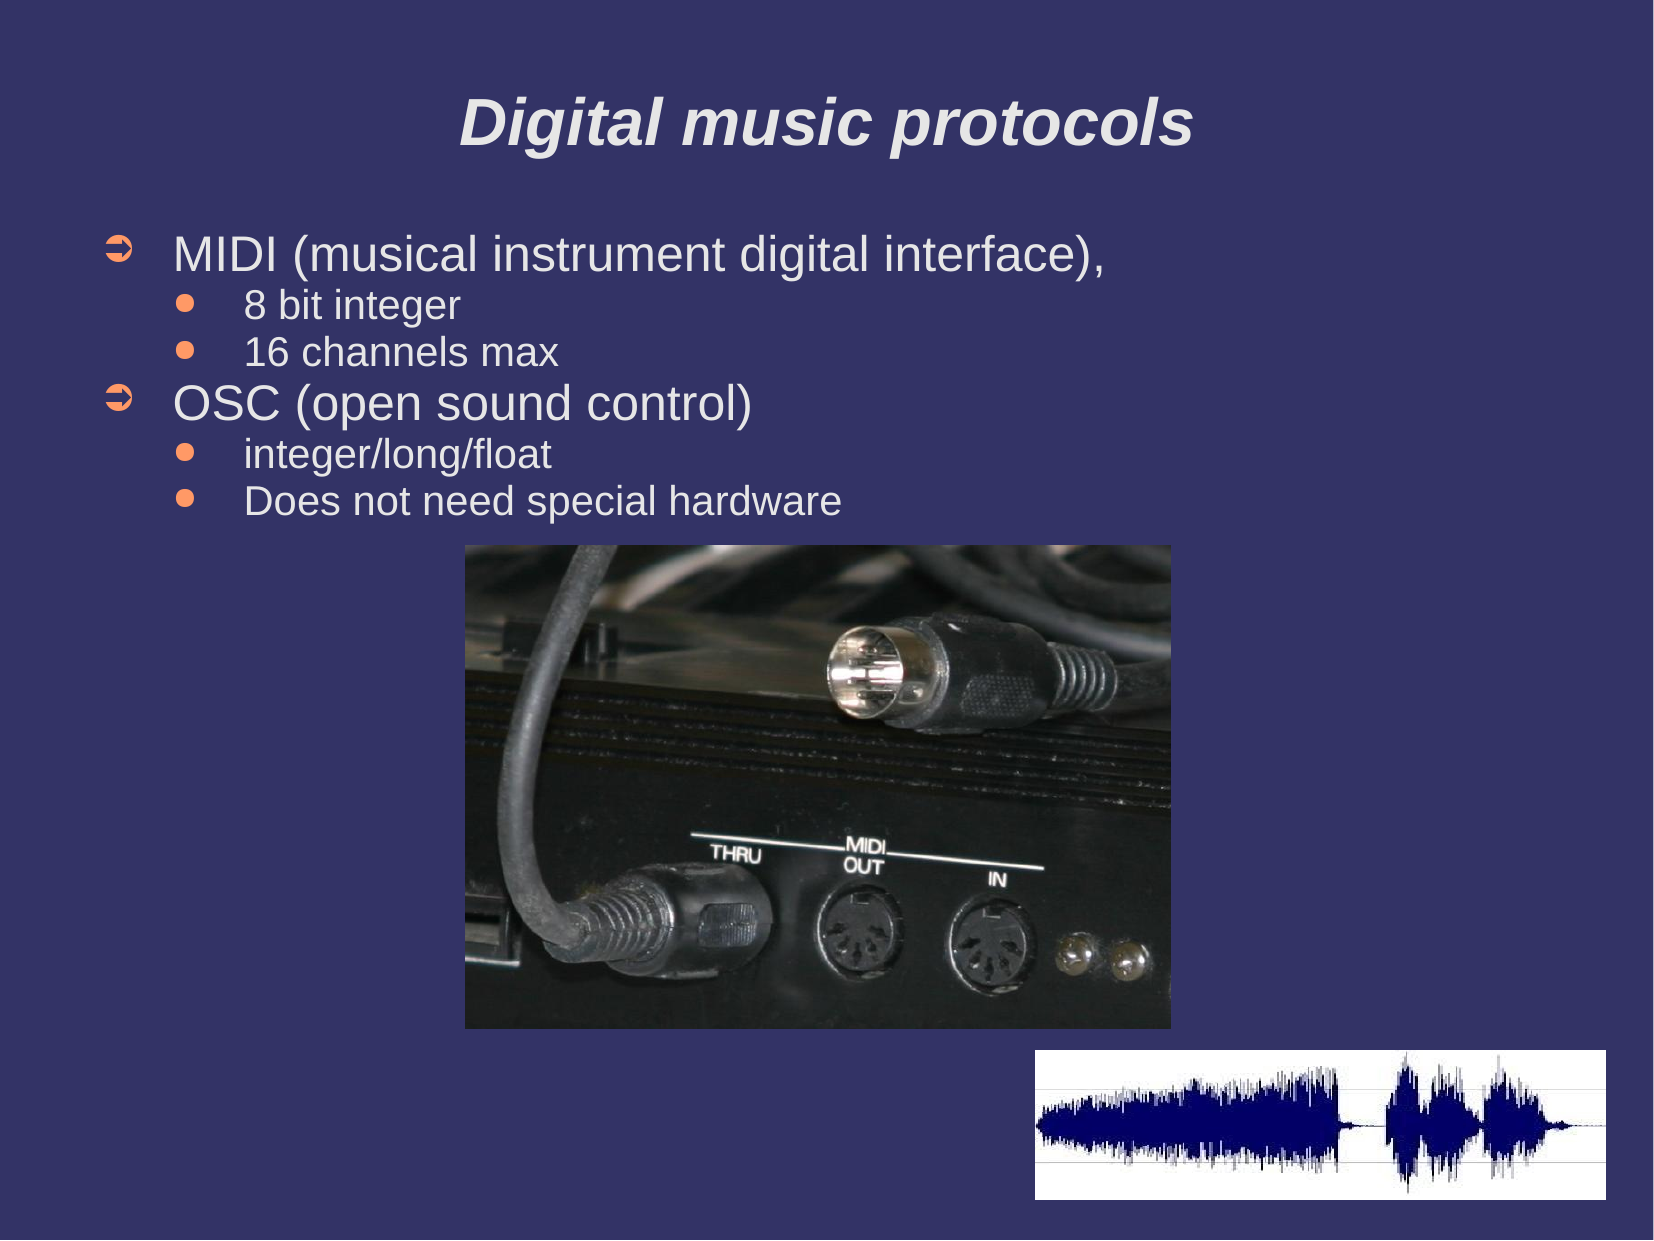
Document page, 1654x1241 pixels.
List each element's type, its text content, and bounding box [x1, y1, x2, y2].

picture [1035, 1050, 1606, 1200]
list MIDI (musical instrument digital interface), 8 bit integer 16 channels max OSC (open sound control) integer/long/float Does not need special hardware [90, 226, 1570, 1126]
title Digital music protocols [121, 19, 1534, 226]
picture [465, 545, 1171, 1029]
